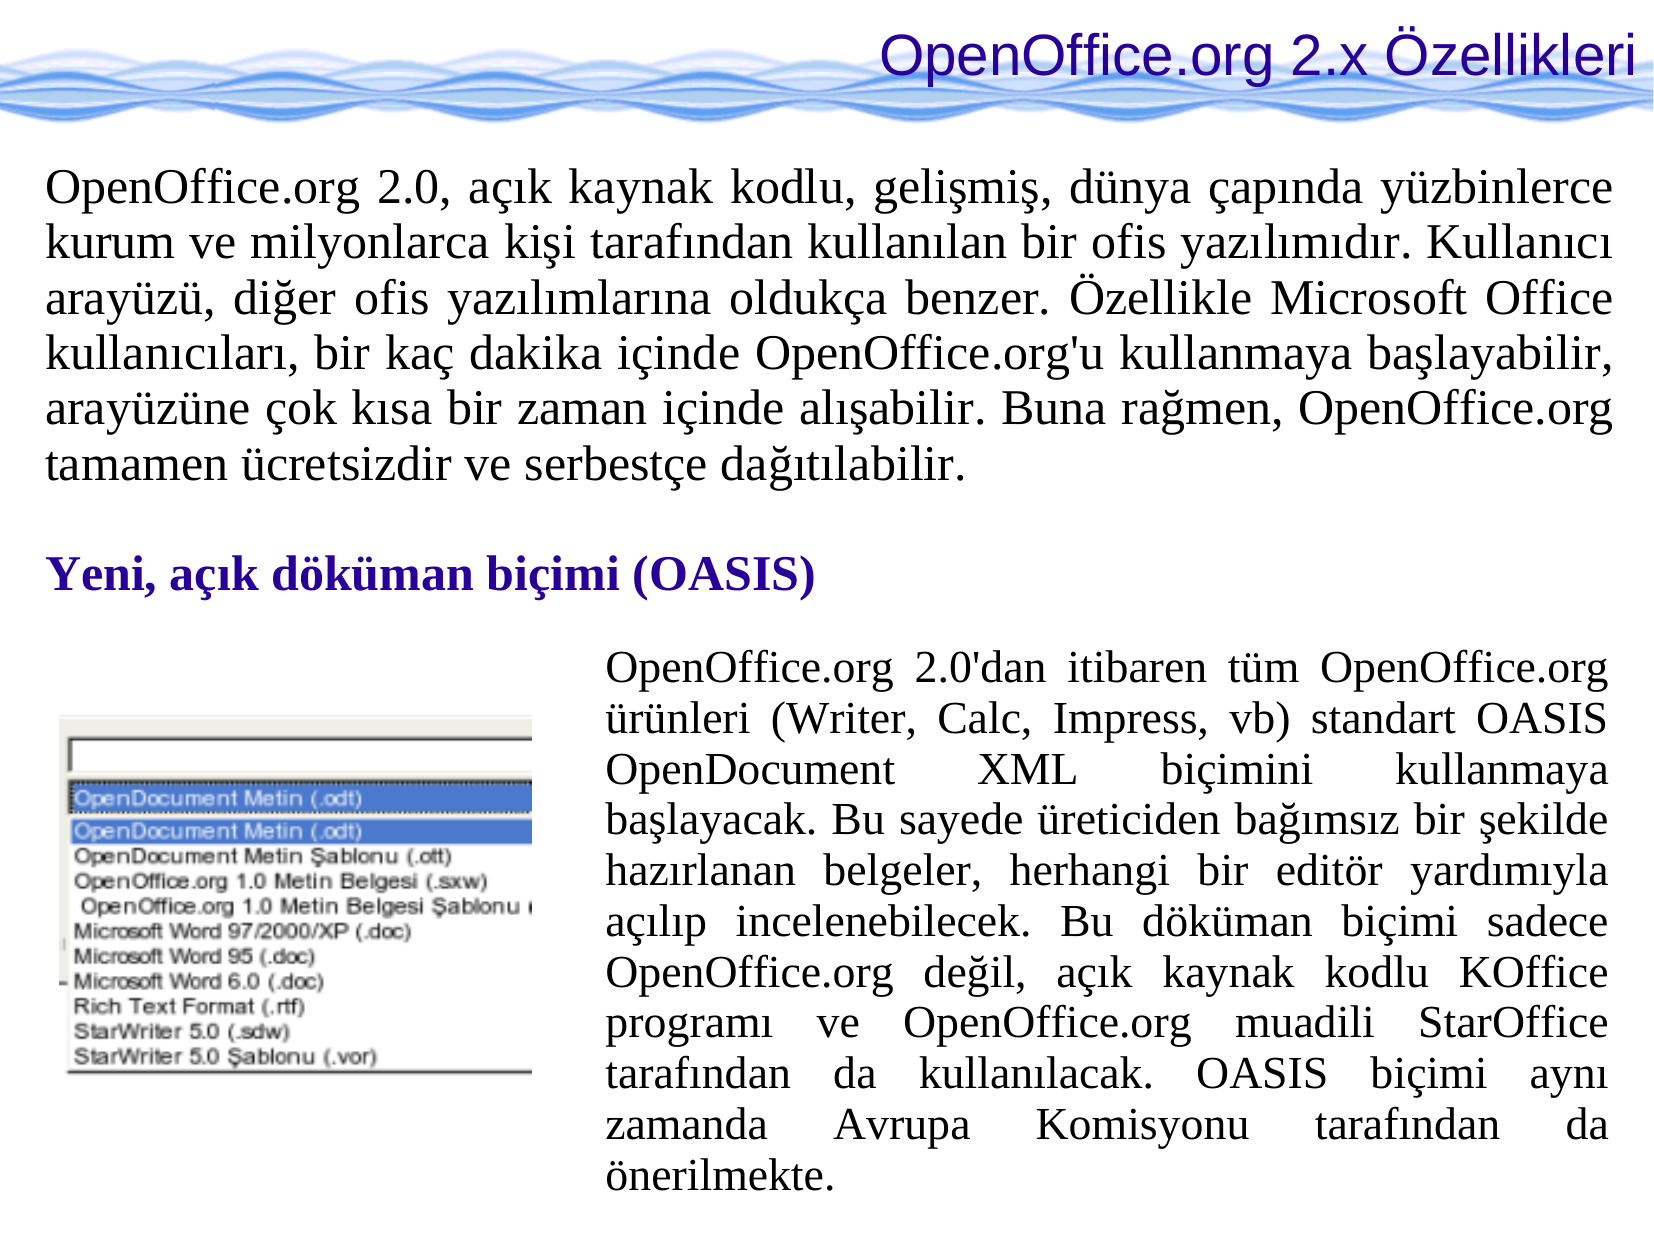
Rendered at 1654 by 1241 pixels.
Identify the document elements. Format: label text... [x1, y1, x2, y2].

picture [59, 679, 532, 1093]
text_box OpenOffice.org 2.0'dan itibaren tüm OpenOffice.org ürünleri (Writer, Calc, Impress, vb) standart OASIS OpenDocument XML biçimini kullanmaya başlayacak. Bu sayede üreticiden bağımsız bir şekilde hazırlanan belgeler, herhangi bir editör yardımıyla açılıp incelenebilecek. Bu döküman biçimi sadece OpenOffice.org değil, açık kaynak kodlu KOffice programı ve OpenOffice.org muadili StarOffice tarafından da kullanılacak. OASIS biçimi aynı zamanda Avrupa Komisyonu tarafından da önerilmekte. [590, 634, 1625, 1211]
text_box OpenOffice.org 2.0, açık kaynak kodlu, gelişmiş, dünya çapında yüzbinlerce kurum ve milyonlarca kişi tarafından kullanılan bir ofis yazılımıdır. Kullanıcı arayüzü, diğer ofis yazılımlarına oldukça benzer. Özellikle Microsoft Office kullanıcıları, bir kaç dakika içinde OpenOffice.org'u kullanmaya başlayabilir, arayüzüne çok kısa bir zaman içinde alışabilir. Buna rağmen, OpenOffice.org tamamen ücretsizdir ve serbestçe dağıtılabilir. Yeni, açık döküman biçimi (OASIS) [30, 151, 1630, 618]
text_box OpenOffice.org 2.x Özellikleri [797, 15, 1654, 96]
picture [0, 41, 1654, 129]
